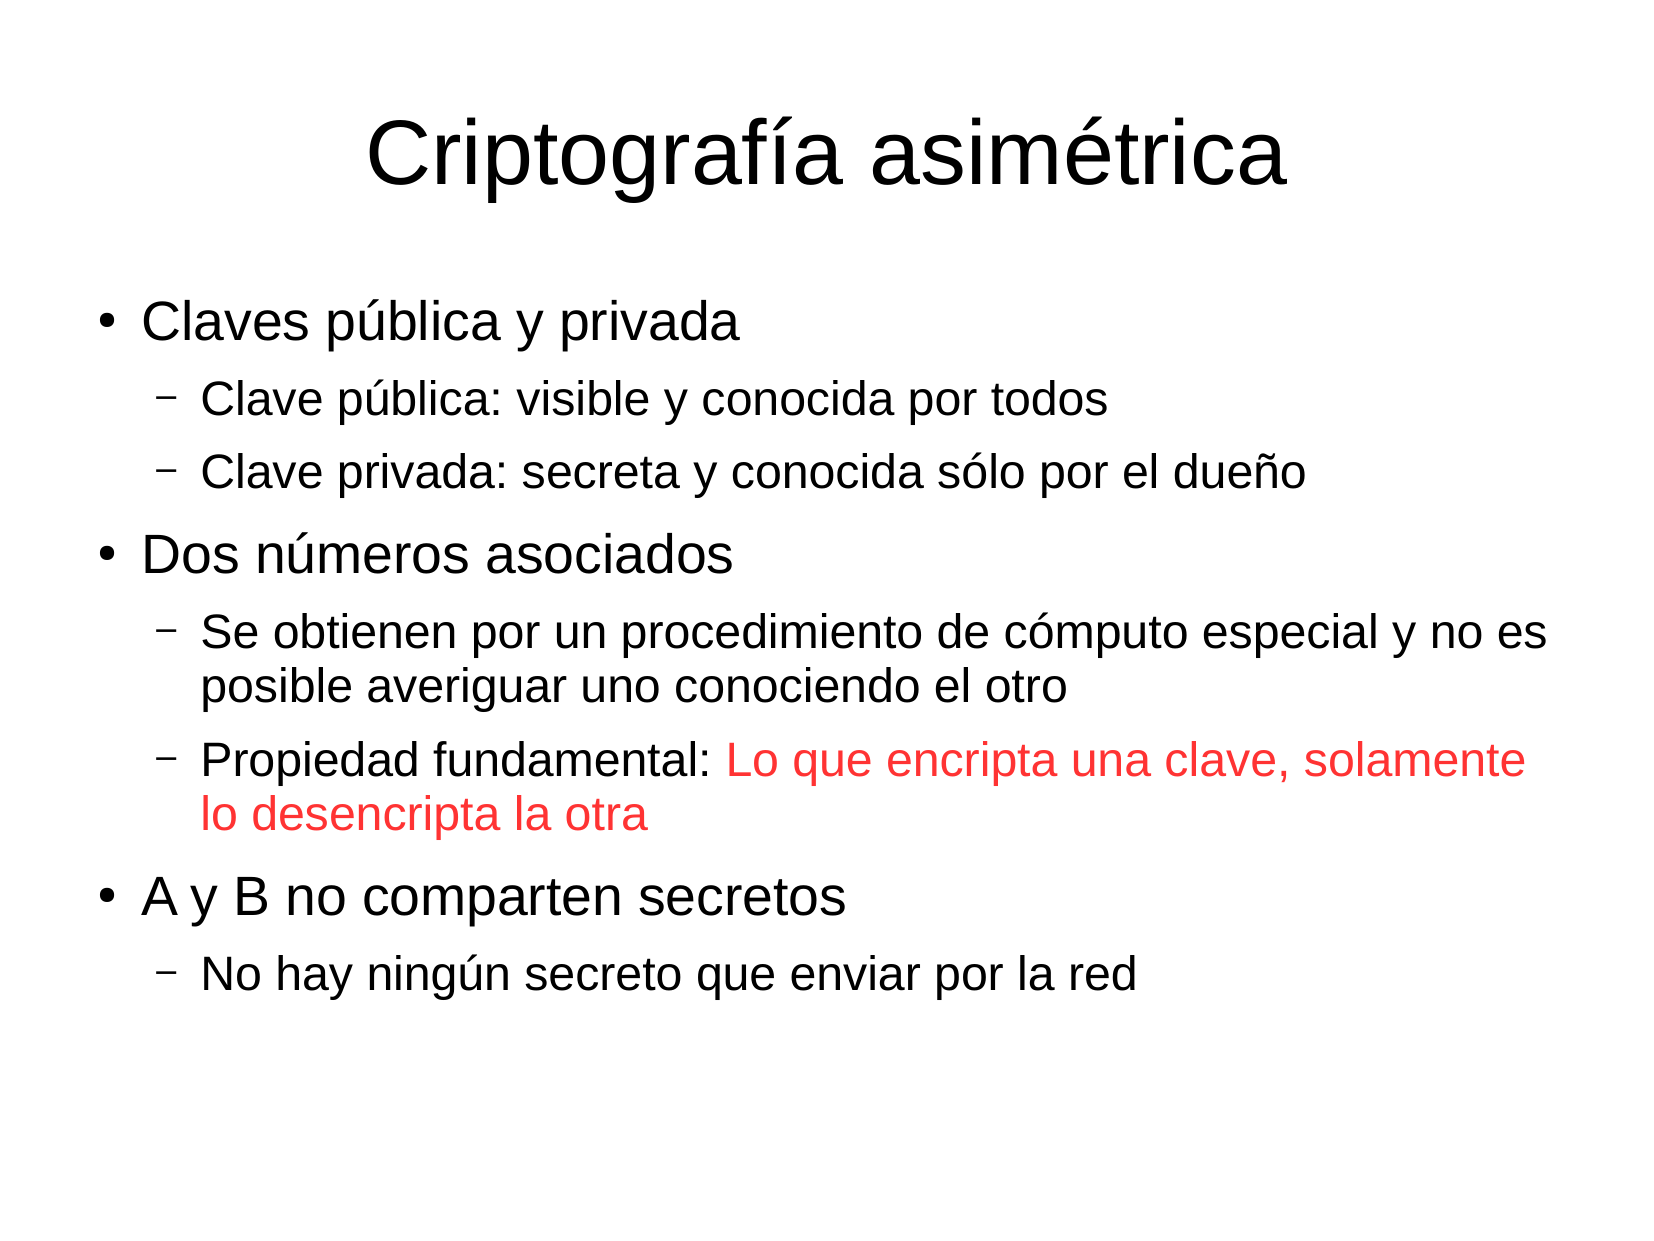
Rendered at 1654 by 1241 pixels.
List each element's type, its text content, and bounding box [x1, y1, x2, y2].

title Criptografía asimétrica [82, 49, 1571, 257]
list Claves pública y privada Clave pública: visible y conocida por todos Clave privada: secreta y conocida sólo por el dueño Dos números asociados Se obtienen por un procedimiento de cómputo especial y no es posible averiguar uno conociendo el otro Propiedad fundamental: Lo que encripta una clave, solamente lo desencripta la otra A y B no comparten secretos No hay ningún secreto que enviar por la red [82, 290, 1571, 1010]
